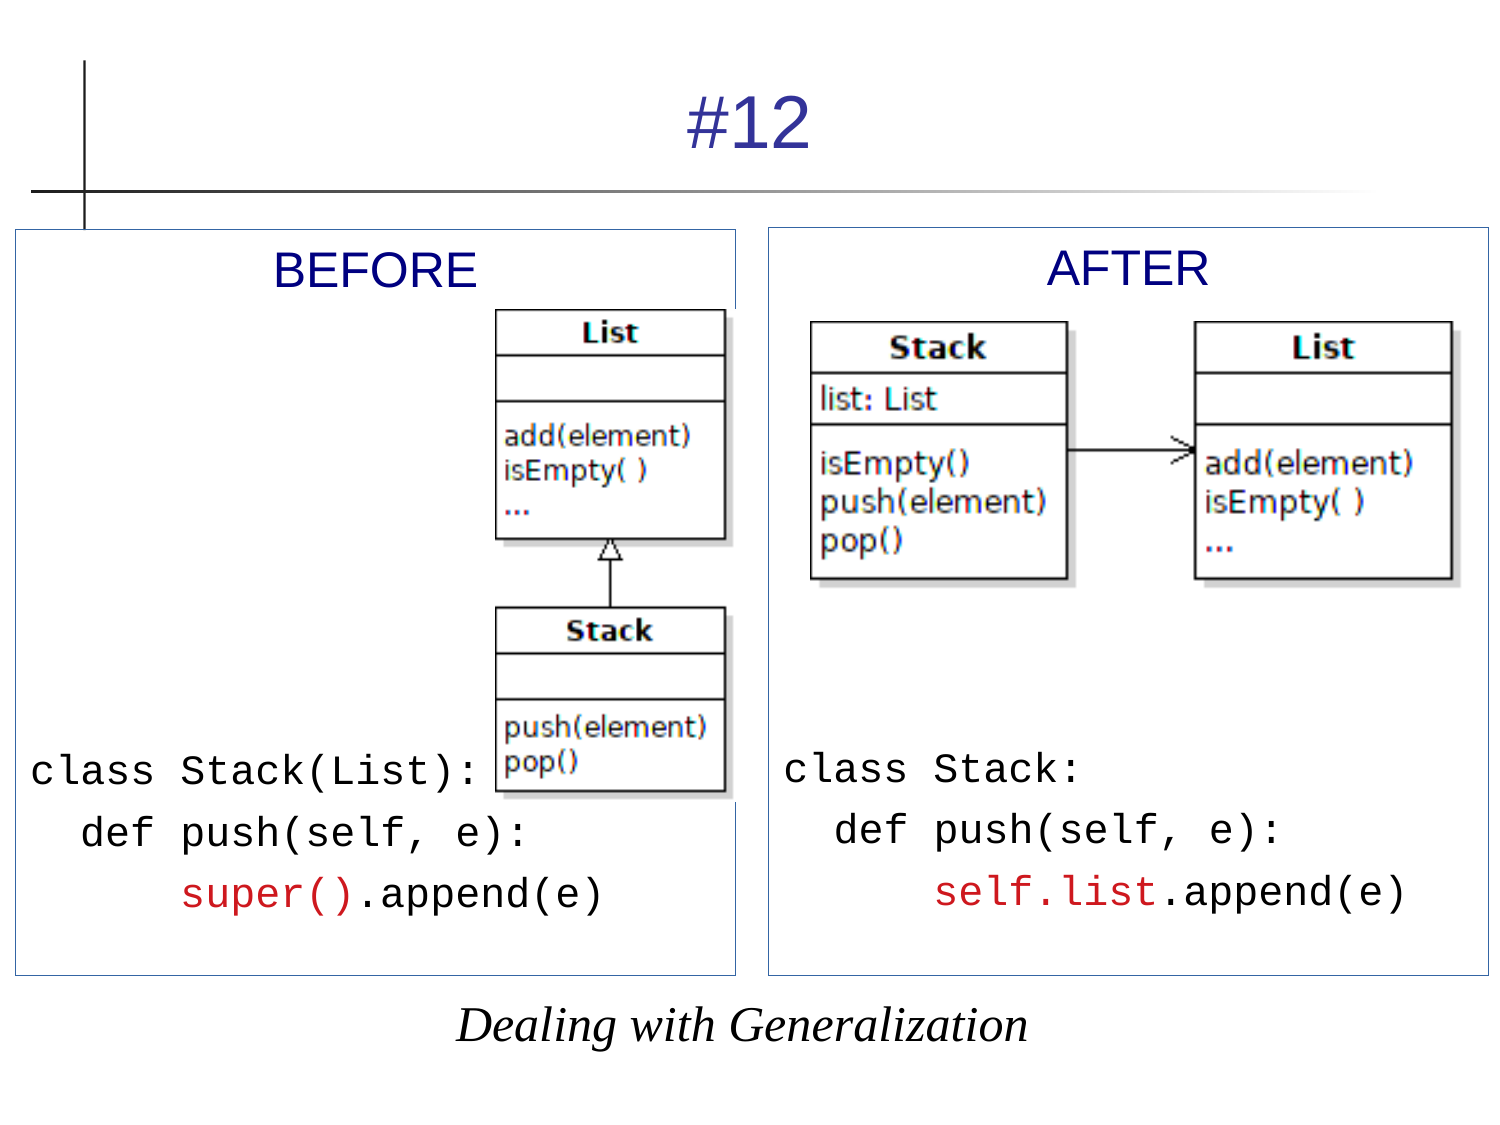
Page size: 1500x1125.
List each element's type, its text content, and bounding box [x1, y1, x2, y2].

text_box Dealing with Generalization [45, 984, 1441, 1119]
list BEFORE class Stack(List): def push(self, e): super().append(e) [15, 229, 736, 976]
title #12 [50, 37, 1450, 201]
picture [495, 309, 736, 802]
list AFTER class Stack: def push(self, e): self.list.append(e) [768, 227, 1489, 976]
picture [810, 321, 1464, 591]
